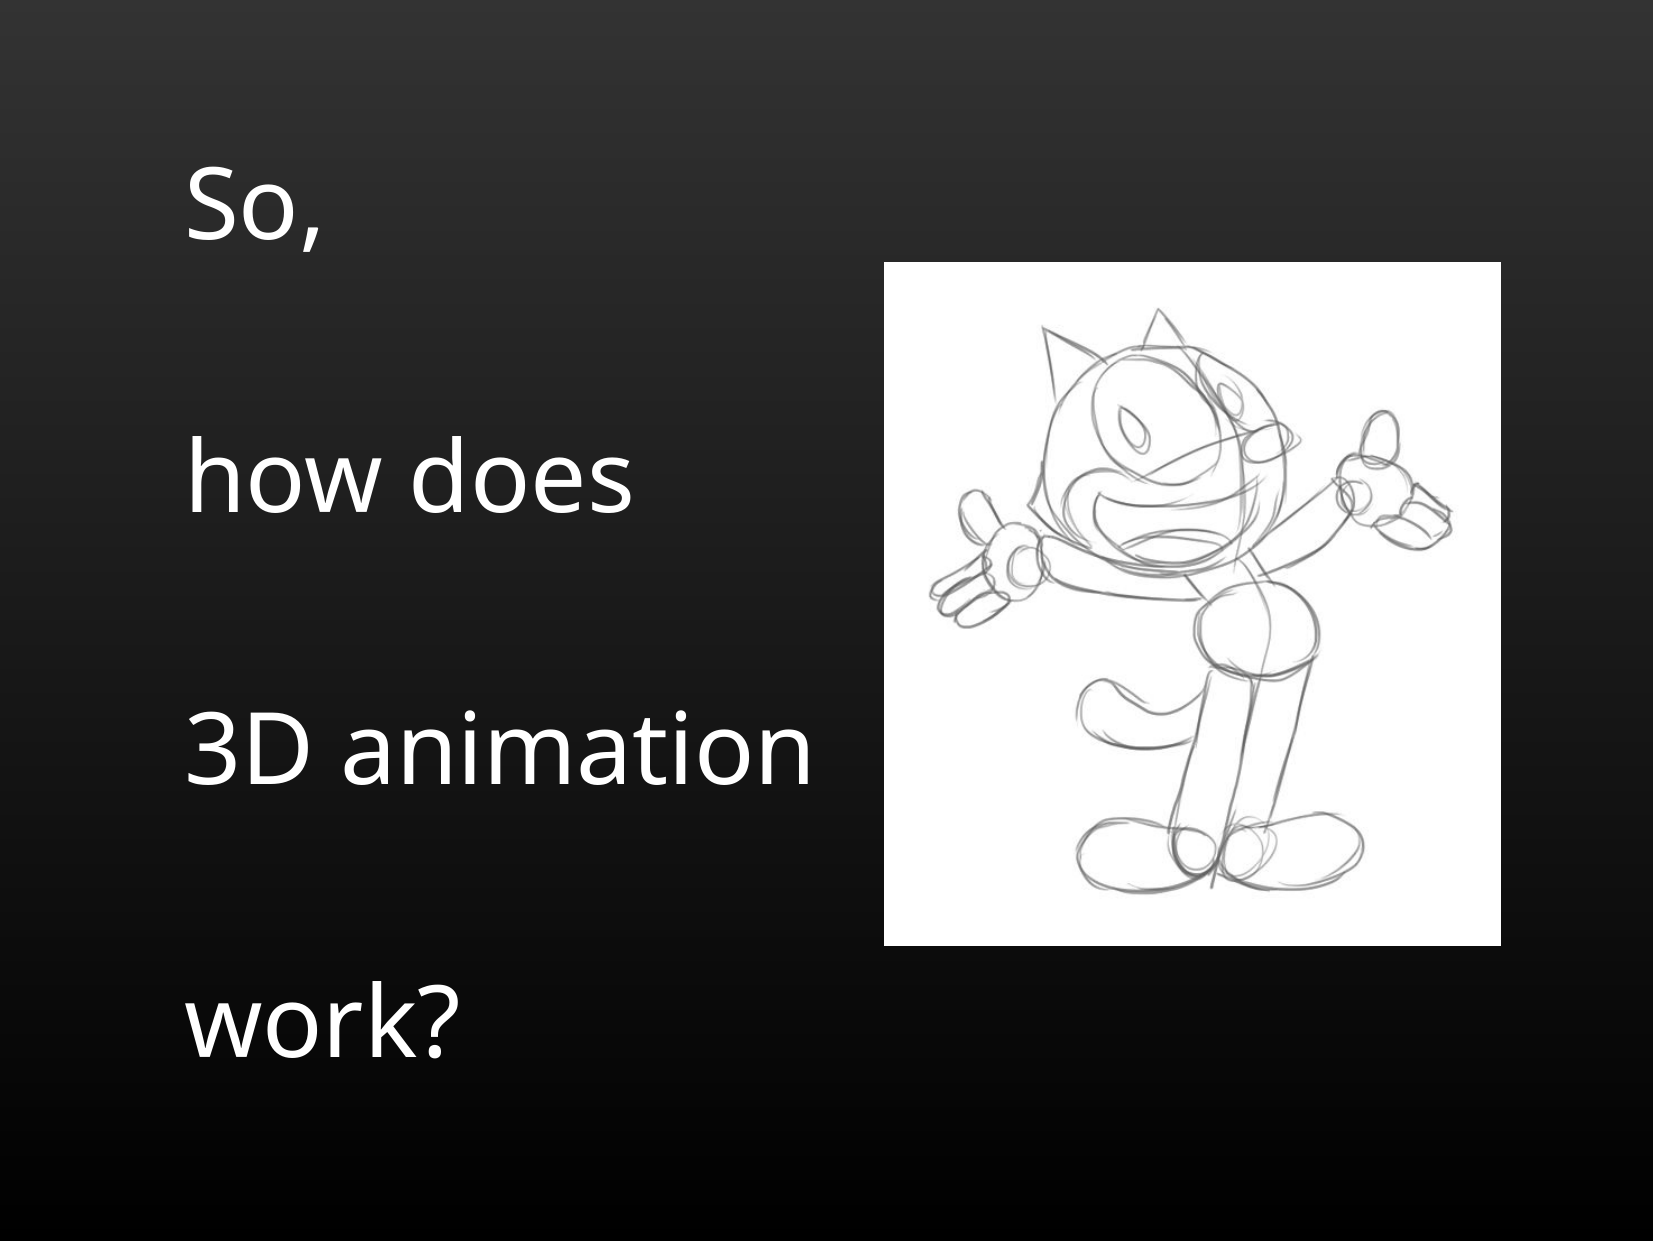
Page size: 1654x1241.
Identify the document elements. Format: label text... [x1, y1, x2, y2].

text_box So, how does 3D animation work? [169, 125, 788, 1051]
picture [884, 262, 1501, 946]
